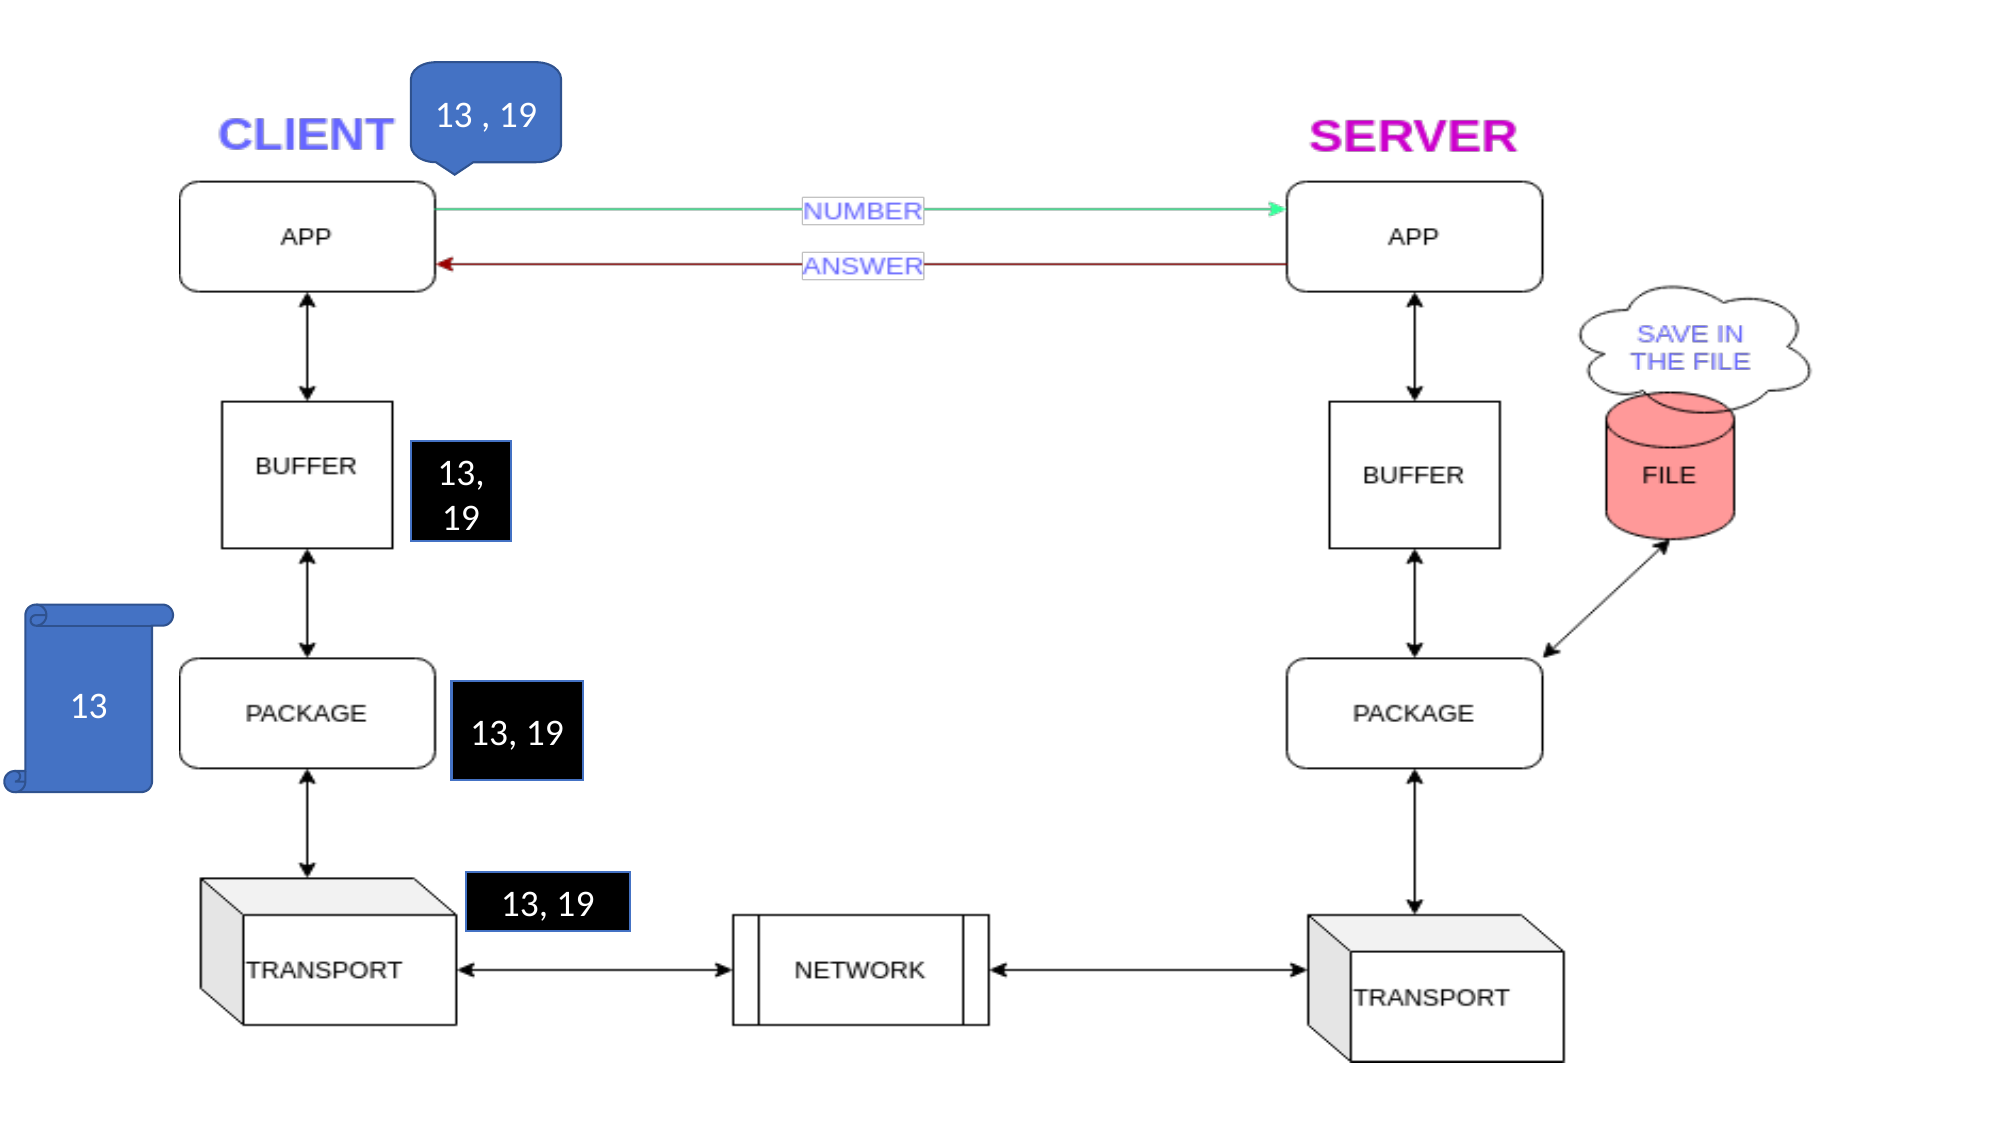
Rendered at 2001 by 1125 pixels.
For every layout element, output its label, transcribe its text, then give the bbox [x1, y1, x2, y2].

text_box 13, 19 [411, 441, 511, 541]
text_box 13 , 19 [410, 62, 562, 175]
picture [179, 62, 1821, 1063]
text_box 13, 19 [466, 872, 630, 931]
text_box 13, 19 [451, 681, 583, 780]
text_box 13 [4, 604, 174, 793]
